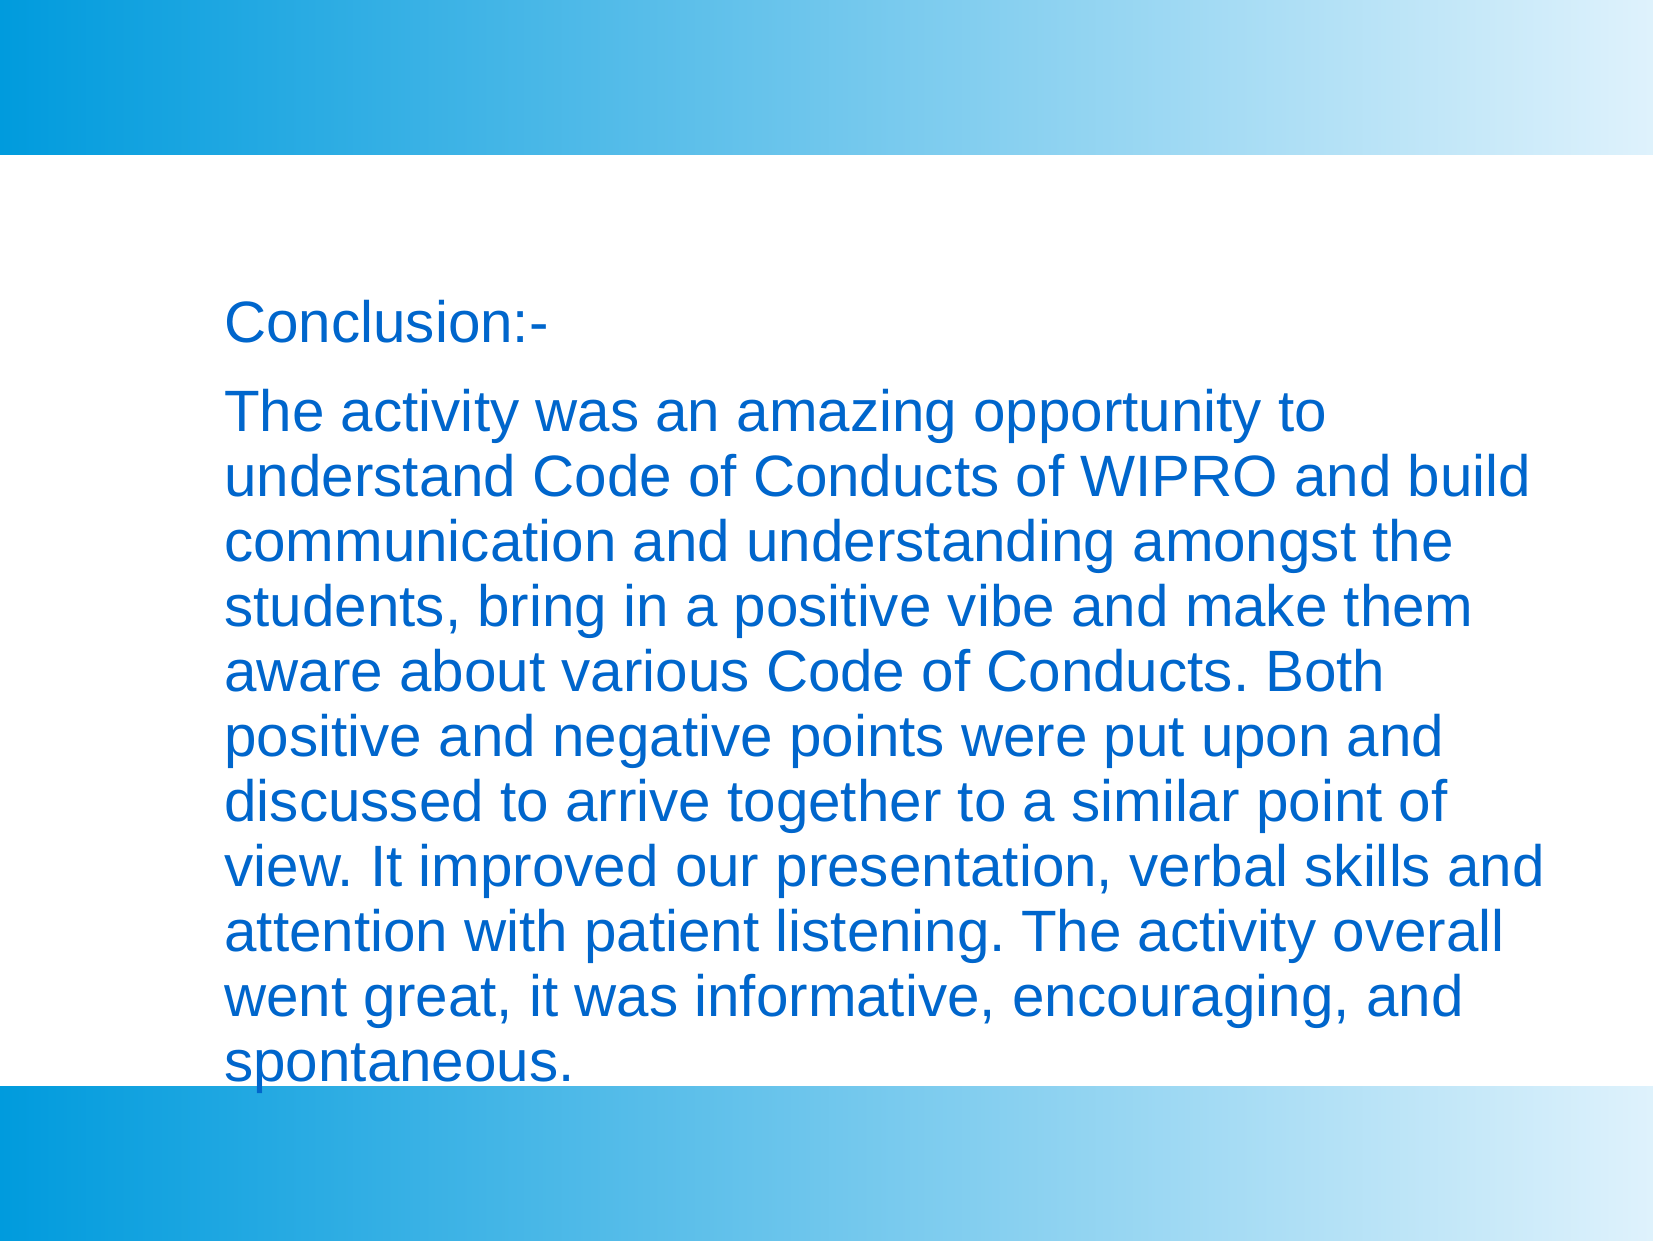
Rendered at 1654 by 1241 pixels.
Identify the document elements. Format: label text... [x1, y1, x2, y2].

list Conclusion:- The activity was an amazing opportunity to understand Code of Conducts of WIPRO and build communication and understanding amongst the students, bring in a positive vibe and make them aware about various Code of Conducts. Both positive and negative points were put upon and discussed to arrive together to a similar point of view. It improved our presentation, verbal skills and attention with patient listening. The activity overall went great, it was informative, encouraging, and spontaneous. [82, 290, 1571, 1010]
